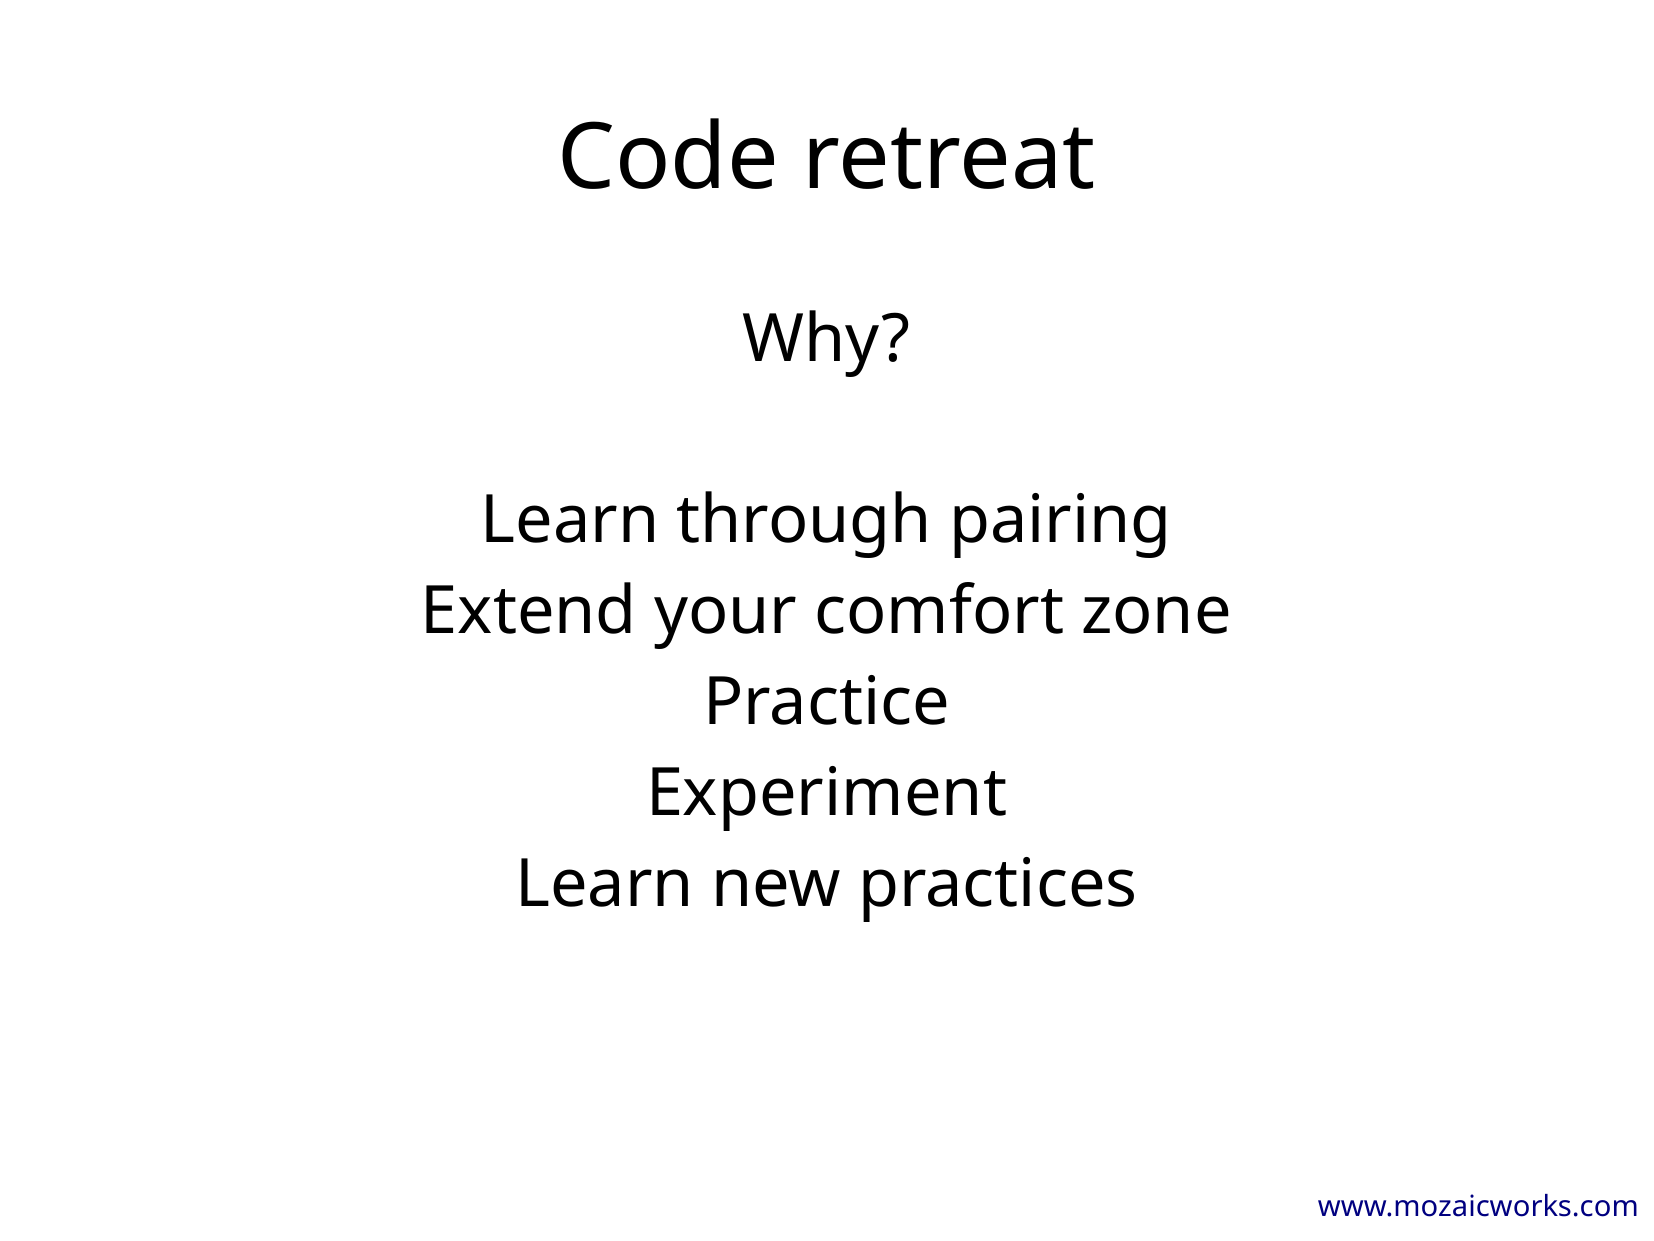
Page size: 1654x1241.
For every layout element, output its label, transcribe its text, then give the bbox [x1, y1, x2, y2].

subtitle Why? Learn through pairing Extend your comfort zone Practice Experiment Learn new practices [82, 290, 1571, 1109]
title Code retreat [82, 49, 1571, 257]
text_box www.mozaicworks.com [0, 1178, 1654, 1241]
